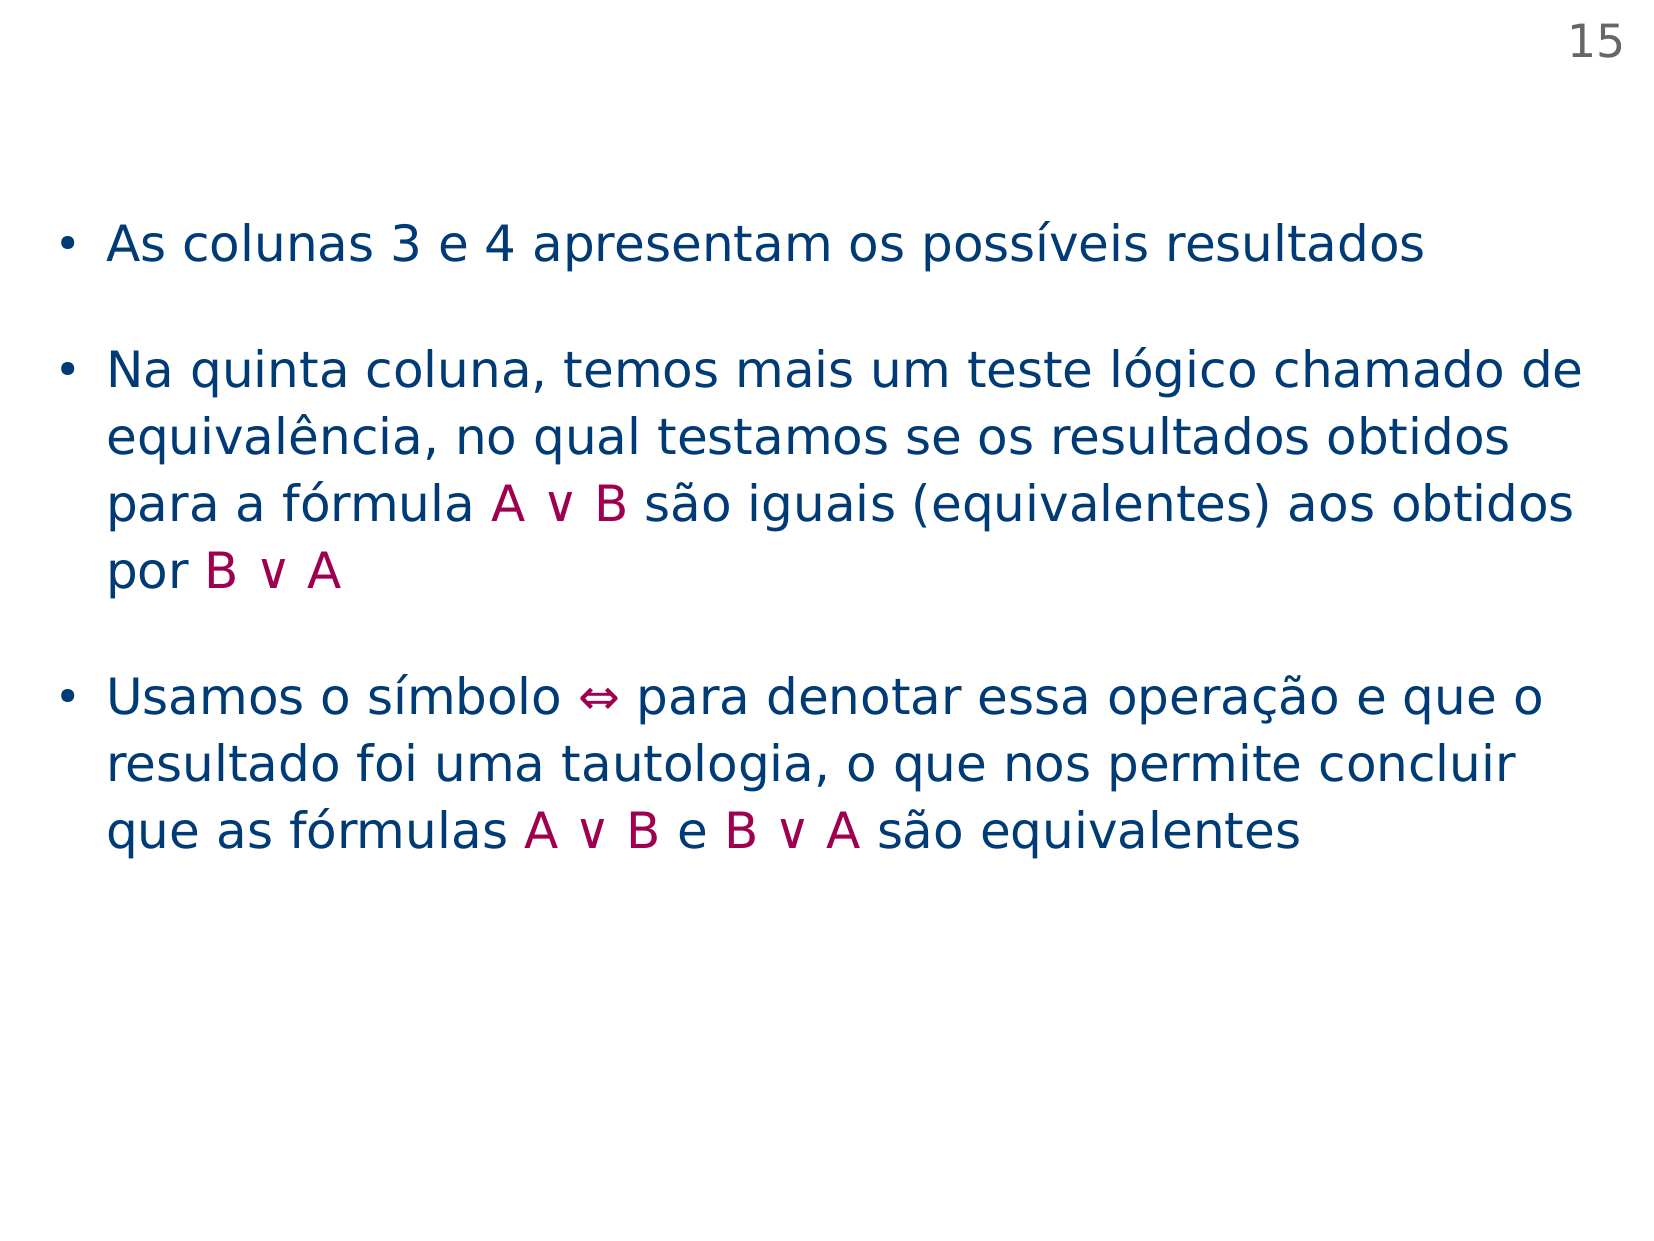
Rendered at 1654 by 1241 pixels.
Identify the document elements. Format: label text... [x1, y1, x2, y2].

list As colunas 3 e 4 apresentam os possíveis resultados Na quinta coluna, temos mais um teste lógico chamado de equivalência, no qual testamos se os resultados obtidos para a fórmula A ∨ B são iguais (equivalentes) aos obtidos por B ∨ A Usamos o símbolo ⇔ para denotar essa operação e que o resultado foi uma tautologia, o que nos permite concluir que as fórmulas A ∨ B e B ∨ A são equivalentes [59, 206, 1625, 1211]
